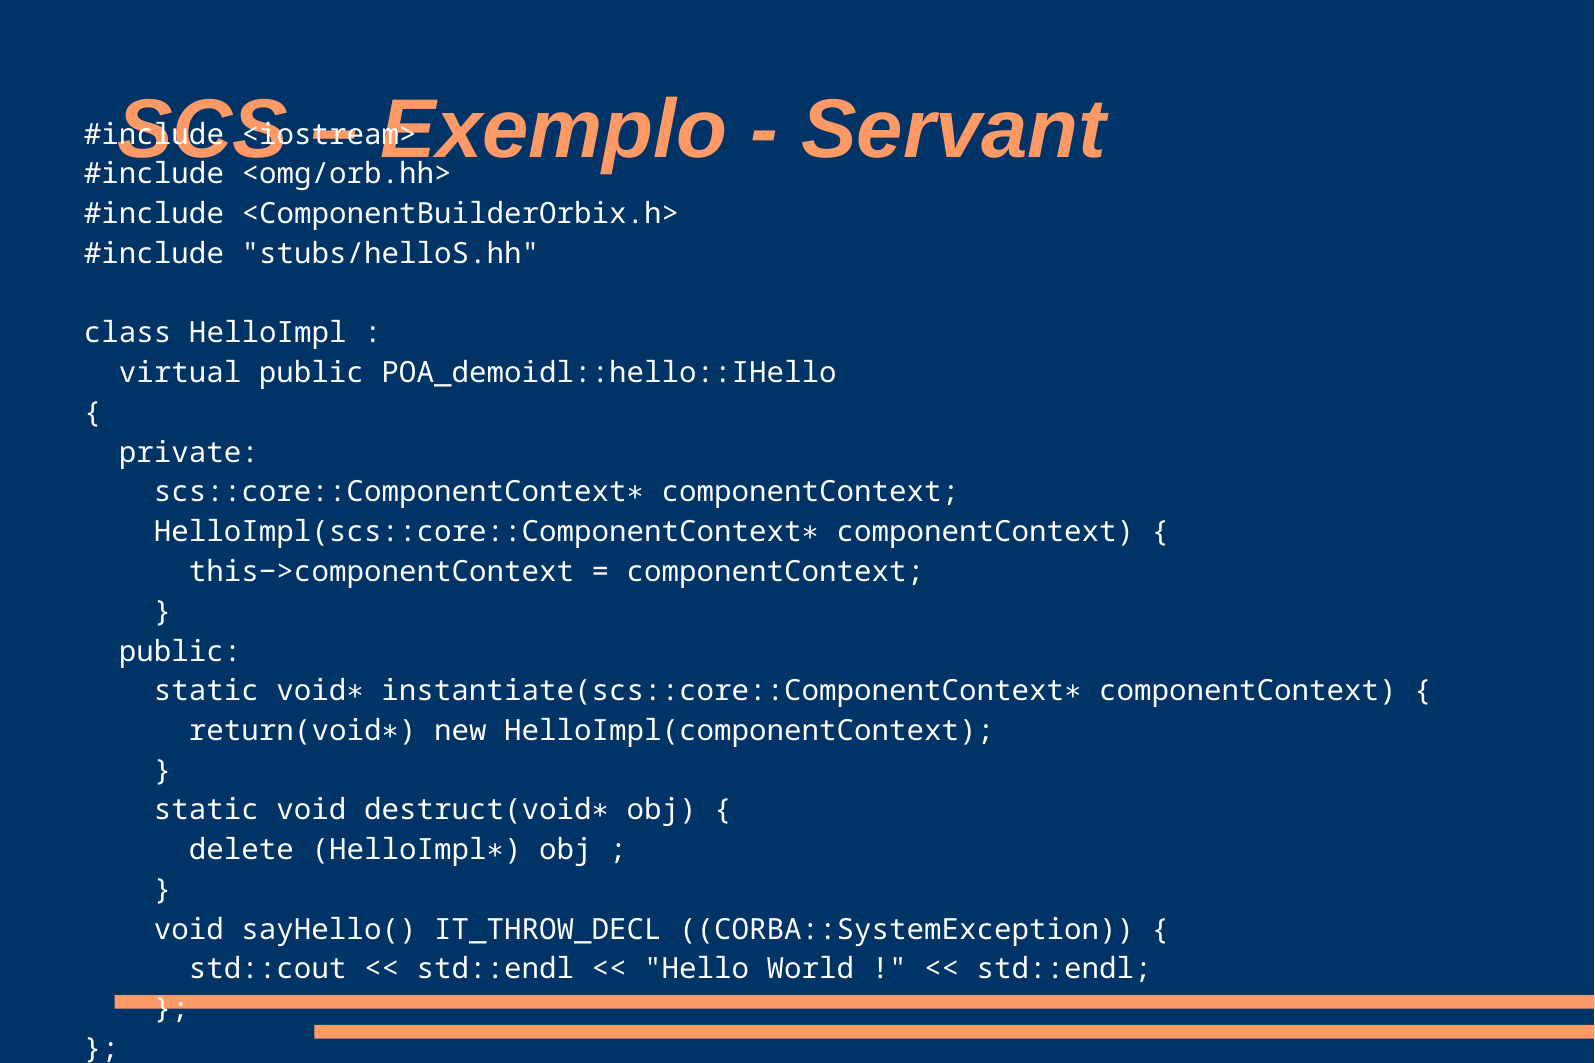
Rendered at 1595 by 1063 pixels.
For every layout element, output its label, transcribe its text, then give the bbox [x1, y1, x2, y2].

text_box #include <iostream> #include <omg/orb.hh> #include <ComponentBuilderOrbix.h> #include "stubs/helloS.hh" class HelloImpl : virtual public POA_demoidl::hello::IHello { private: scs::core::ComponentContext∗ componentContext; HelloImpl(scs::core::ComponentContext∗ componentContext) { this−>componentContext = componentContext; } public: static void∗ instantiate(scs::core::ComponentContext∗ componentContext) { return(void∗) new HelloImpl(componentContext); } static void destruct(void∗ obj) { delete (HelloImpl∗) obj ; } void sayHello() IT_THROW_DECL ((CORBA::SystemException)) { std::cout << std::endl << "Hello World !" << std::endl; }; }; [75, 184, 1441, 1036]
title SCS – Exemplo - Servant [117, 39, 1479, 218]
